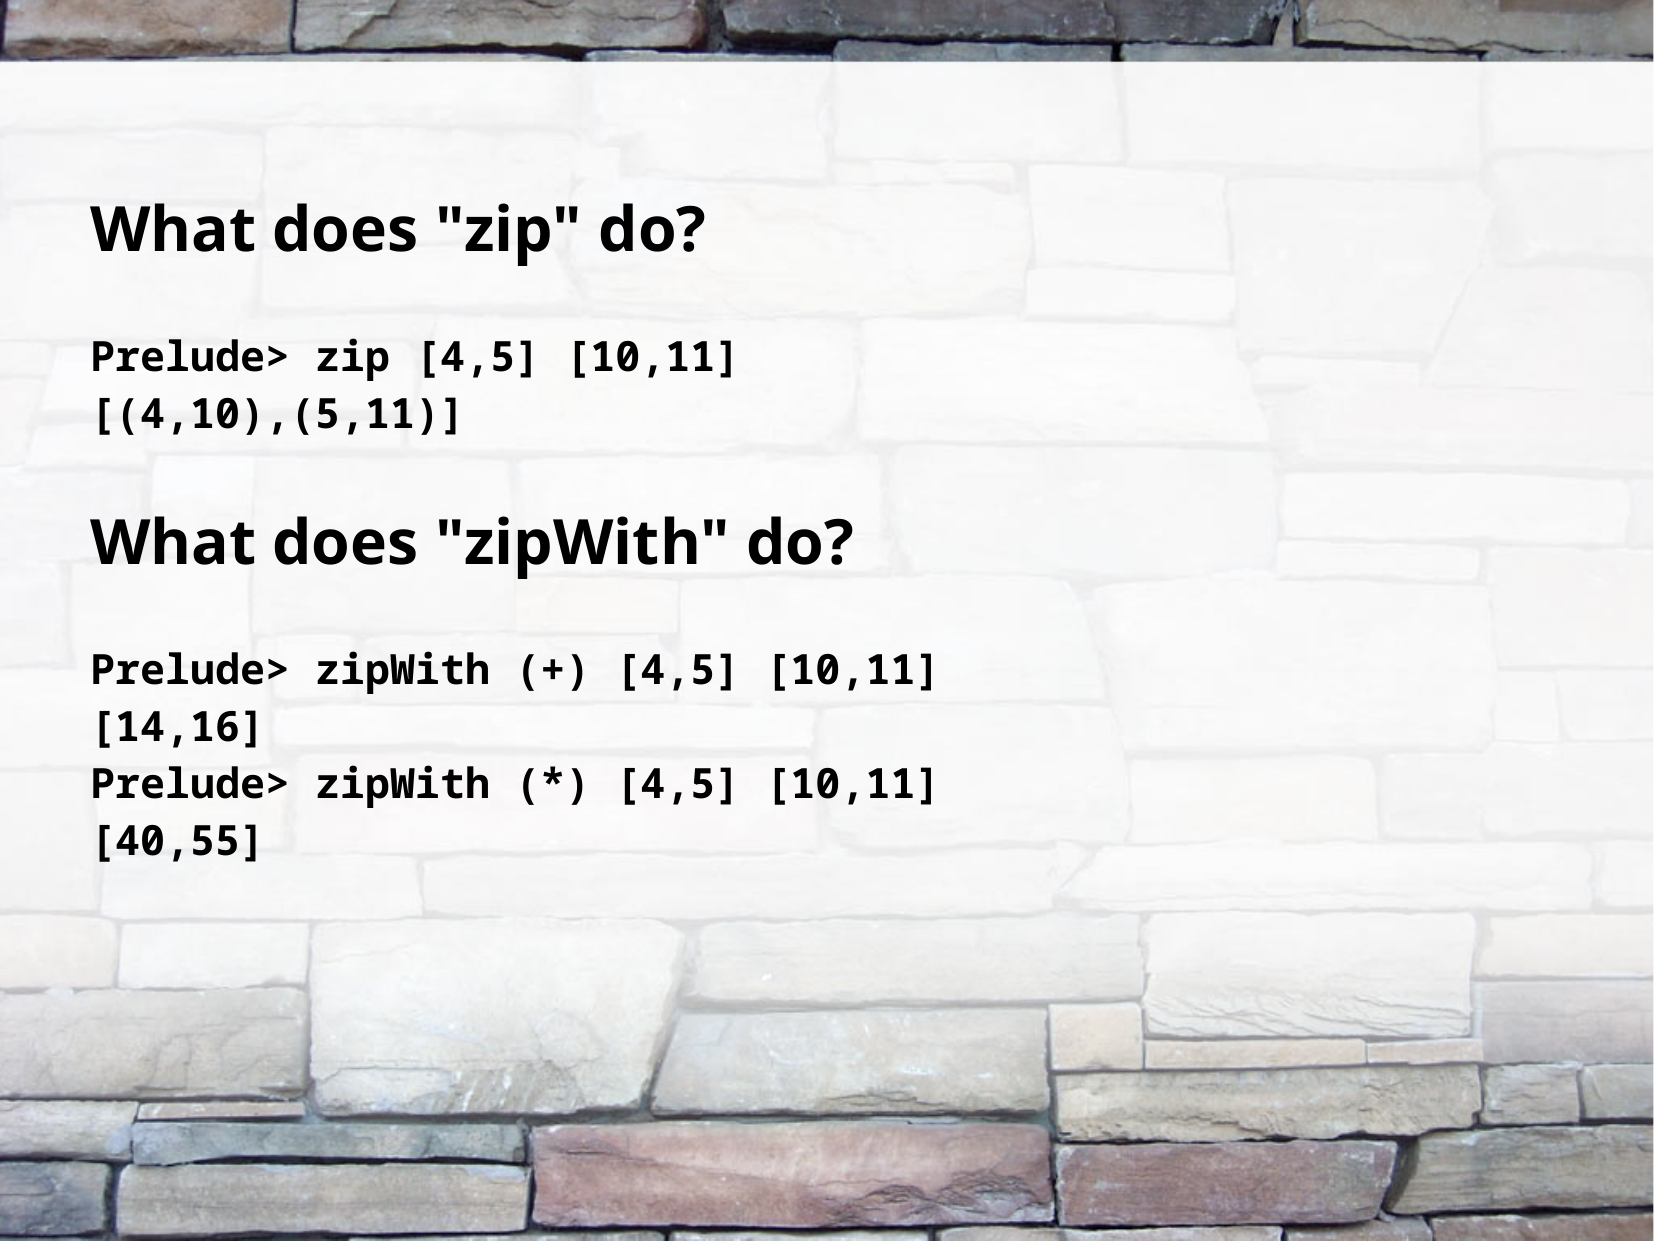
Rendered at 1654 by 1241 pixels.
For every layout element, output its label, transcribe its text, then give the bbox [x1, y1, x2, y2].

subtitle What does "zip" do? Prelude> zip [4,5] [10,11] [(4,10),(5,11)] What does "zipWith" do? Prelude> zipWith (+) [4,5] [10,11] [14,16] Prelude> zipWith (*) [4,5] [10,11] [40,55] [90, 45, 1571, 1066]
picture [0, 0, 1654, 1241]
